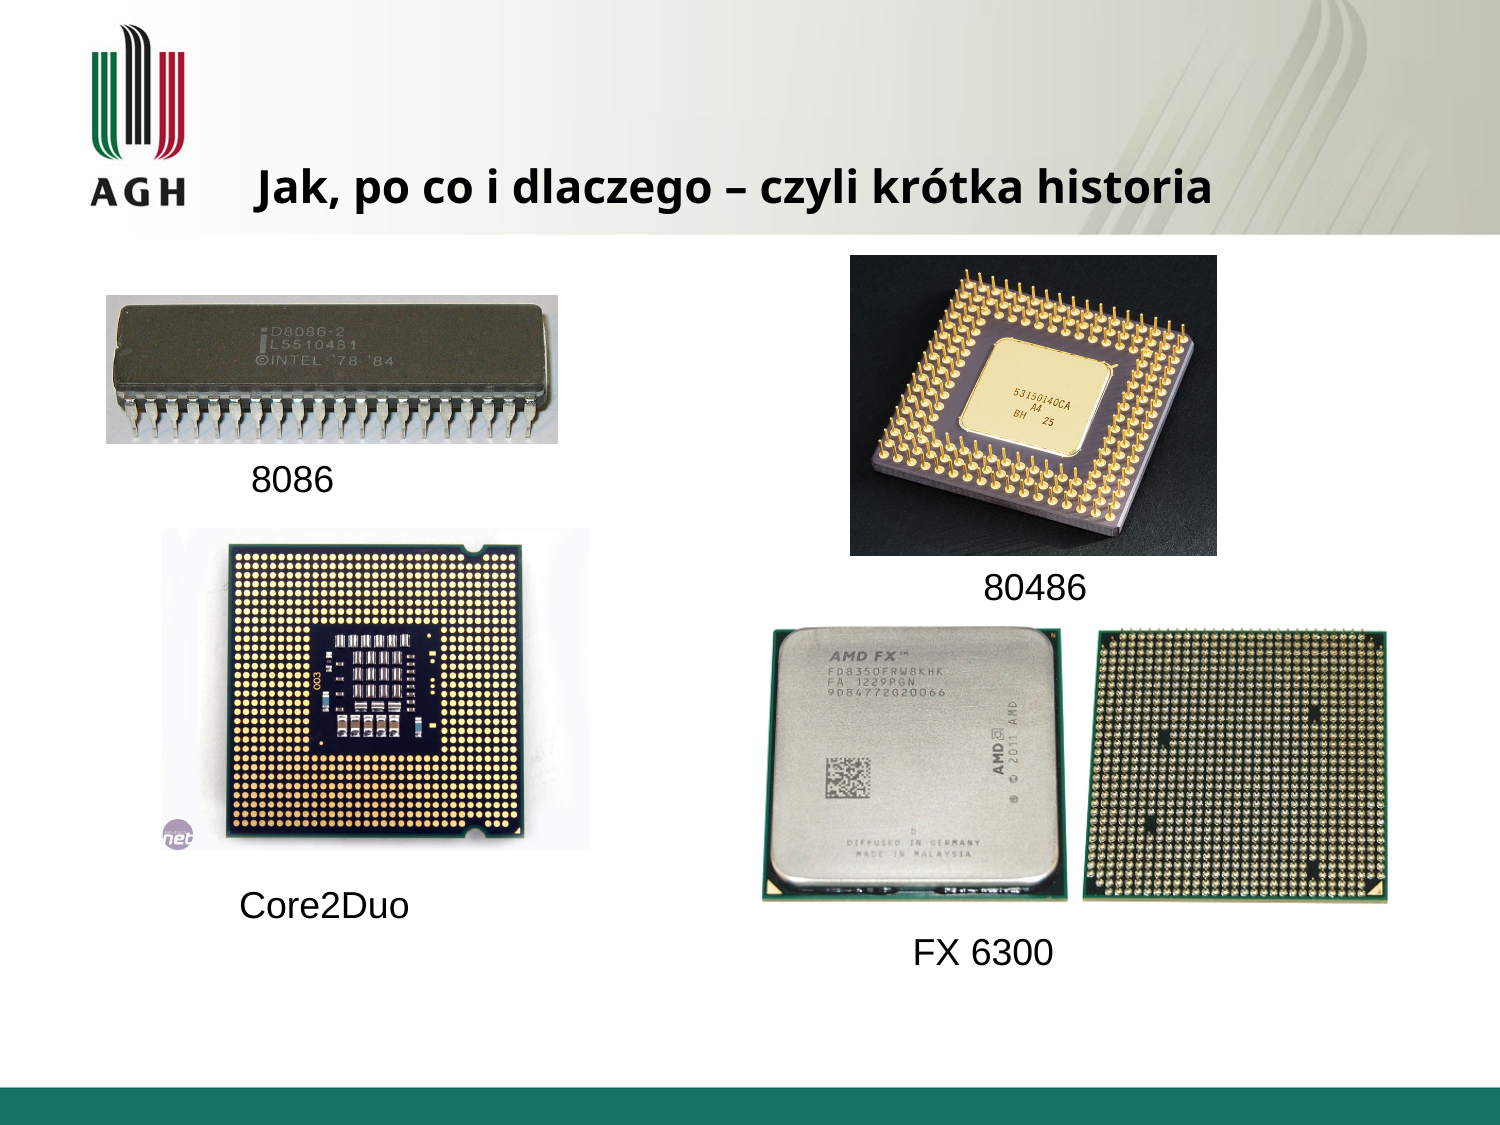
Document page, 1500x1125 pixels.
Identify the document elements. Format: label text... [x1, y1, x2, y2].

text_box 80486 [968, 555, 1359, 615]
title Jak, po co i dlaczego – czyli krótka historia [242, 137, 1436, 233]
text_box Core2Duo [224, 874, 508, 934]
text_box FX 6300 [897, 920, 1418, 981]
picture [0, 0, 1500, 1125]
text_box 8086 [236, 448, 638, 508]
